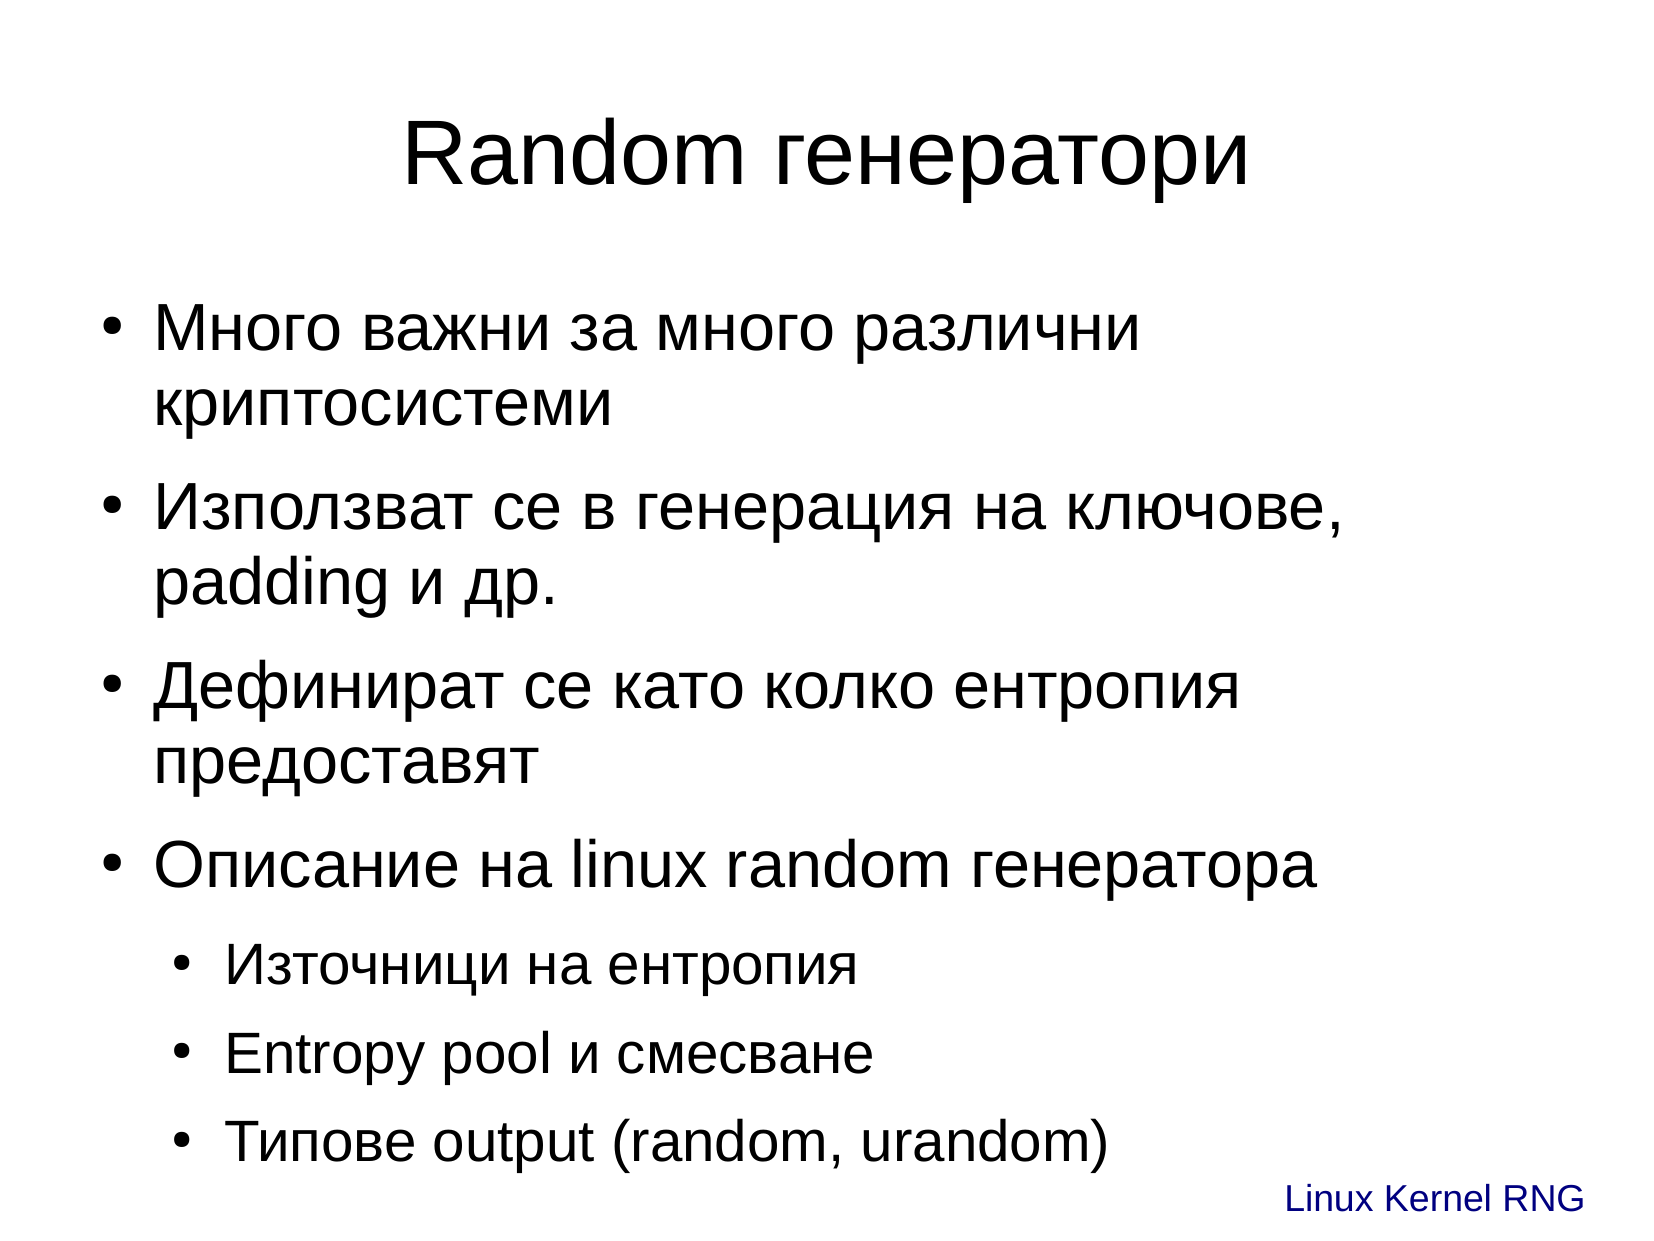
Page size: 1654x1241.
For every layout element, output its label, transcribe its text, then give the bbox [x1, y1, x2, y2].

text_box Linux Kernel RNG [1269, 1170, 1654, 1241]
list Много важни за много различни криптосистеми Използват се в генерация на ключове, padding и др. Дефинират се като колко ентропия предоставят Описание на linux random генератора Източници на ентропия Entropy pool и смесване Типове output (random, urandom) [82, 290, 1571, 1109]
title Random генератори [82, 56, 1571, 250]
